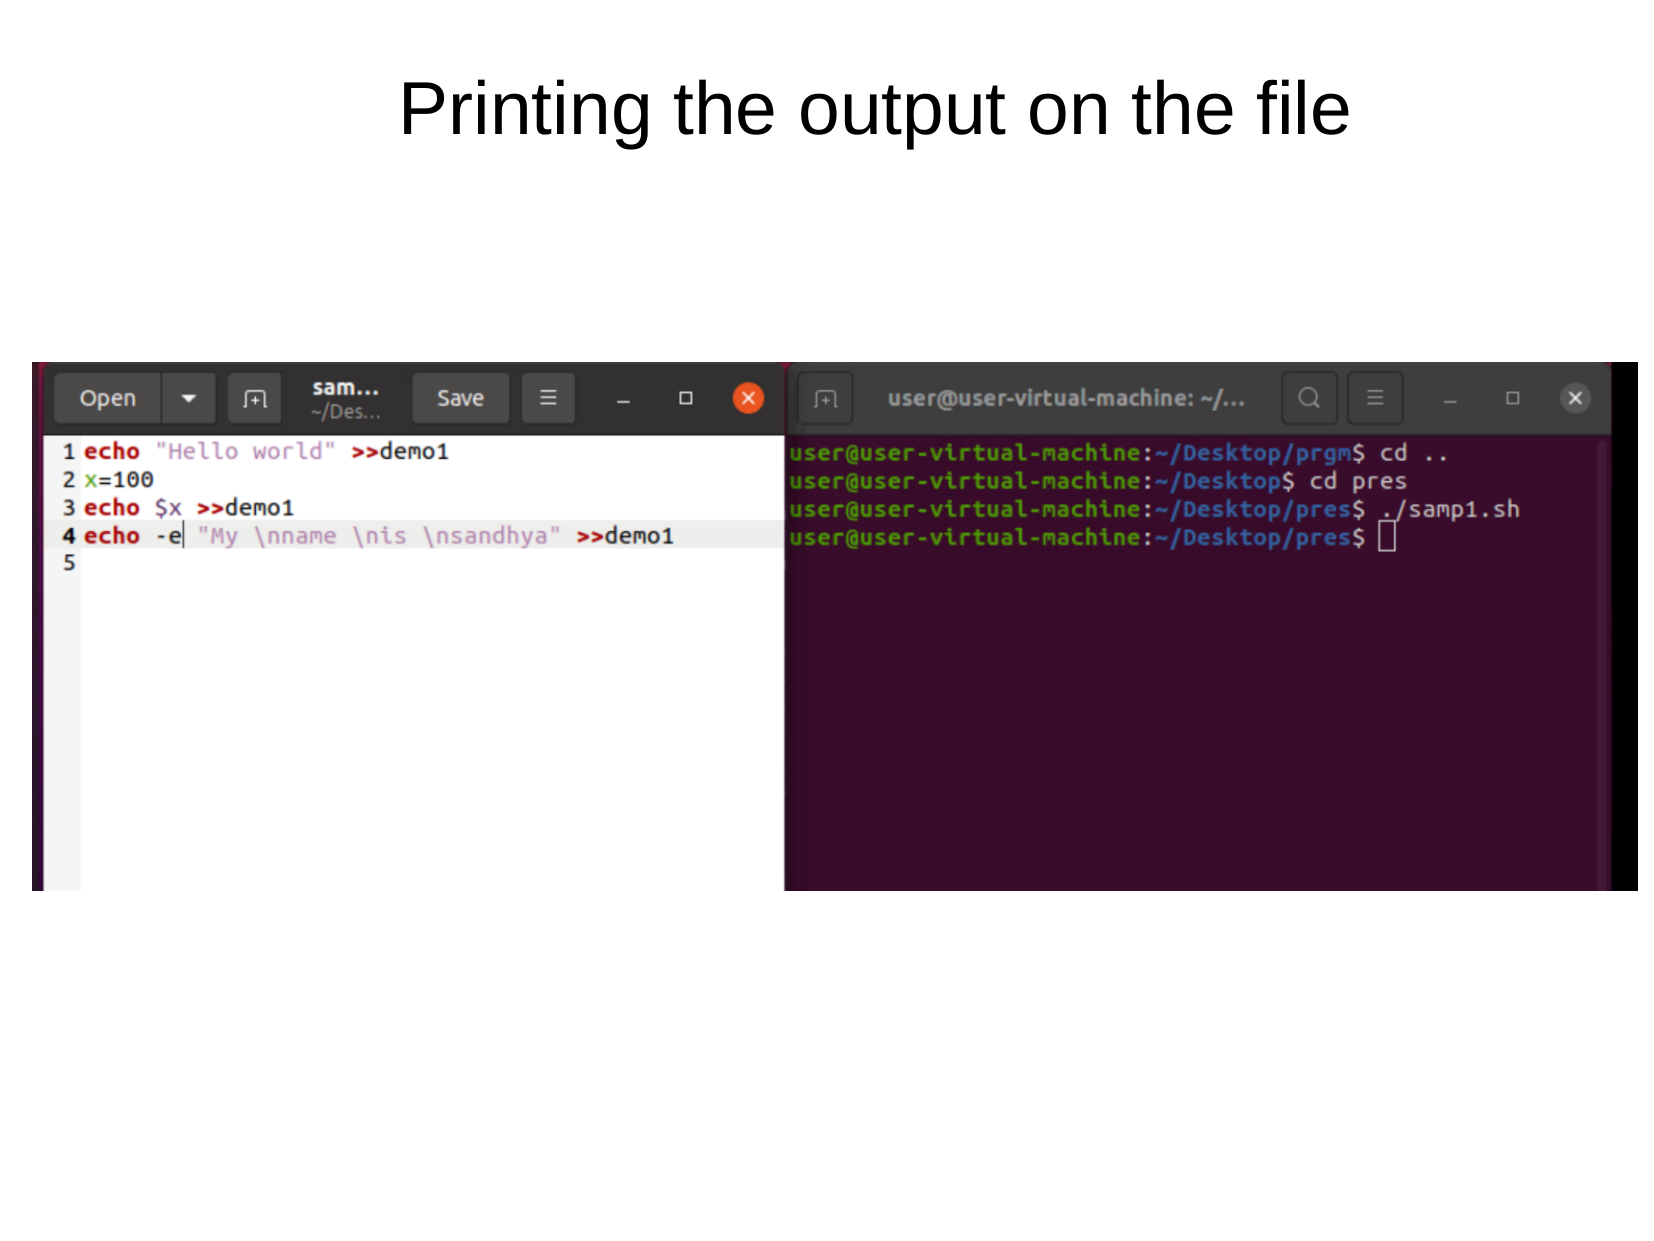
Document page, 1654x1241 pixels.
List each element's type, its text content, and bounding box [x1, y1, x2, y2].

picture [32, 362, 1638, 891]
text_box Printing the output on the file [383, 59, 1369, 158]
